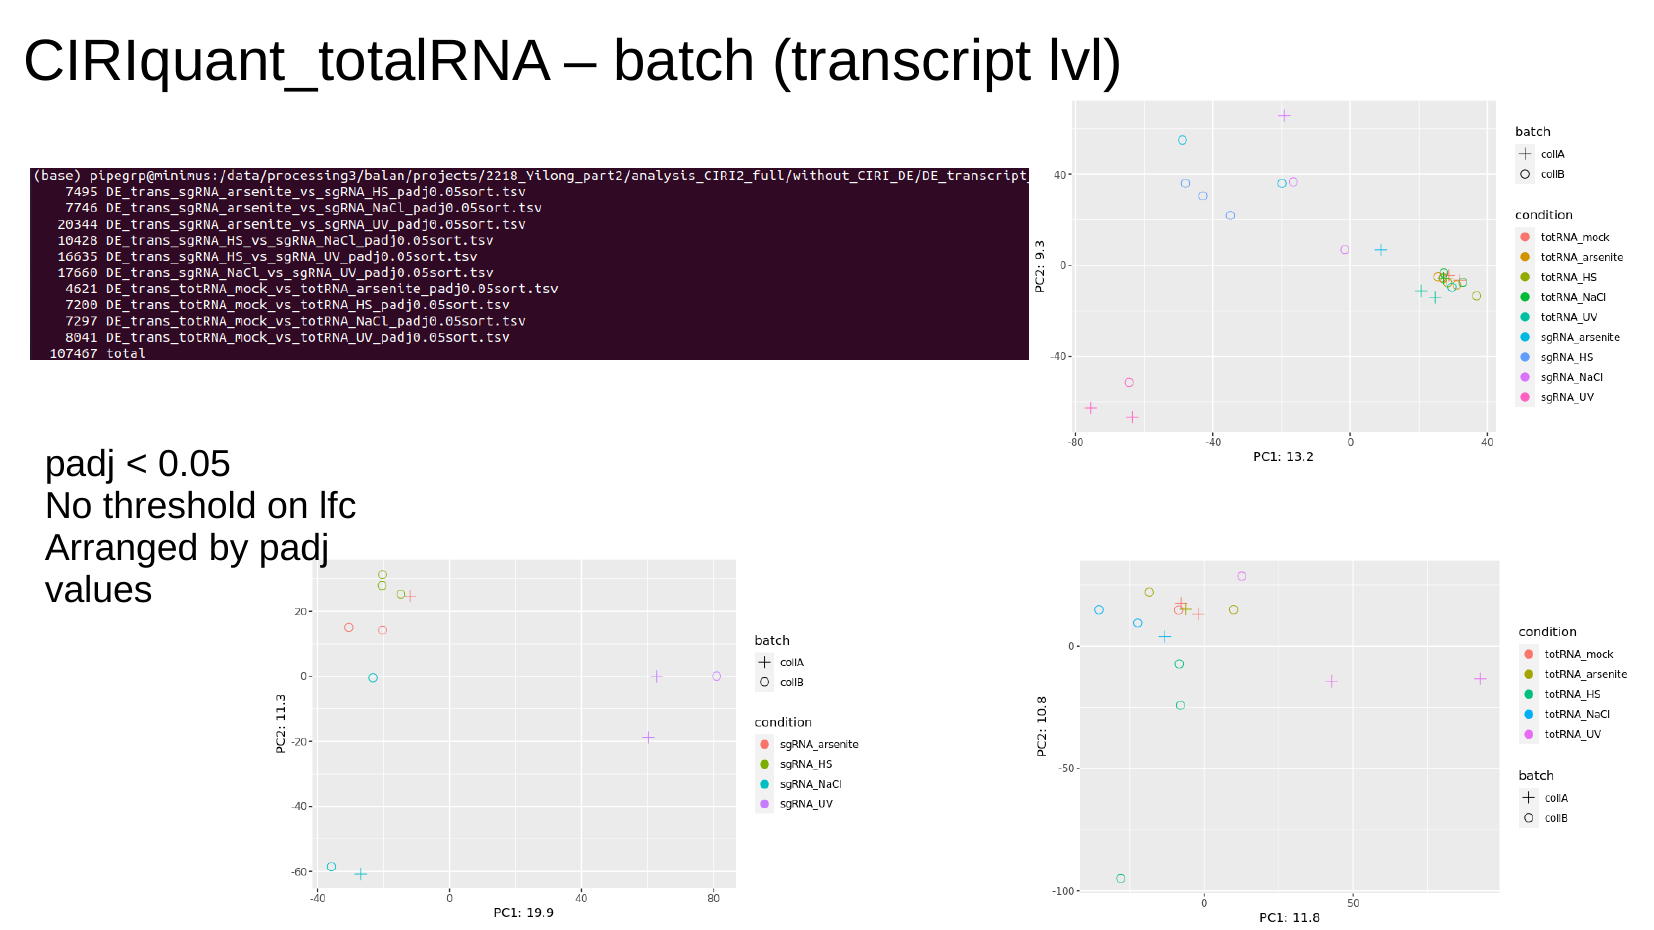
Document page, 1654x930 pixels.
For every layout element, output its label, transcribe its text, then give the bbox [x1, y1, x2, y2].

title CIRIquant_totalRNA – batch (transcript lvl) [23, 15, 1156, 105]
picture [1031, 554, 1640, 930]
picture [270, 553, 871, 925]
text_box padj < 0.05 No threshold on lfc Arranged by padj values [30, 435, 436, 618]
picture [30, 94, 1636, 469]
